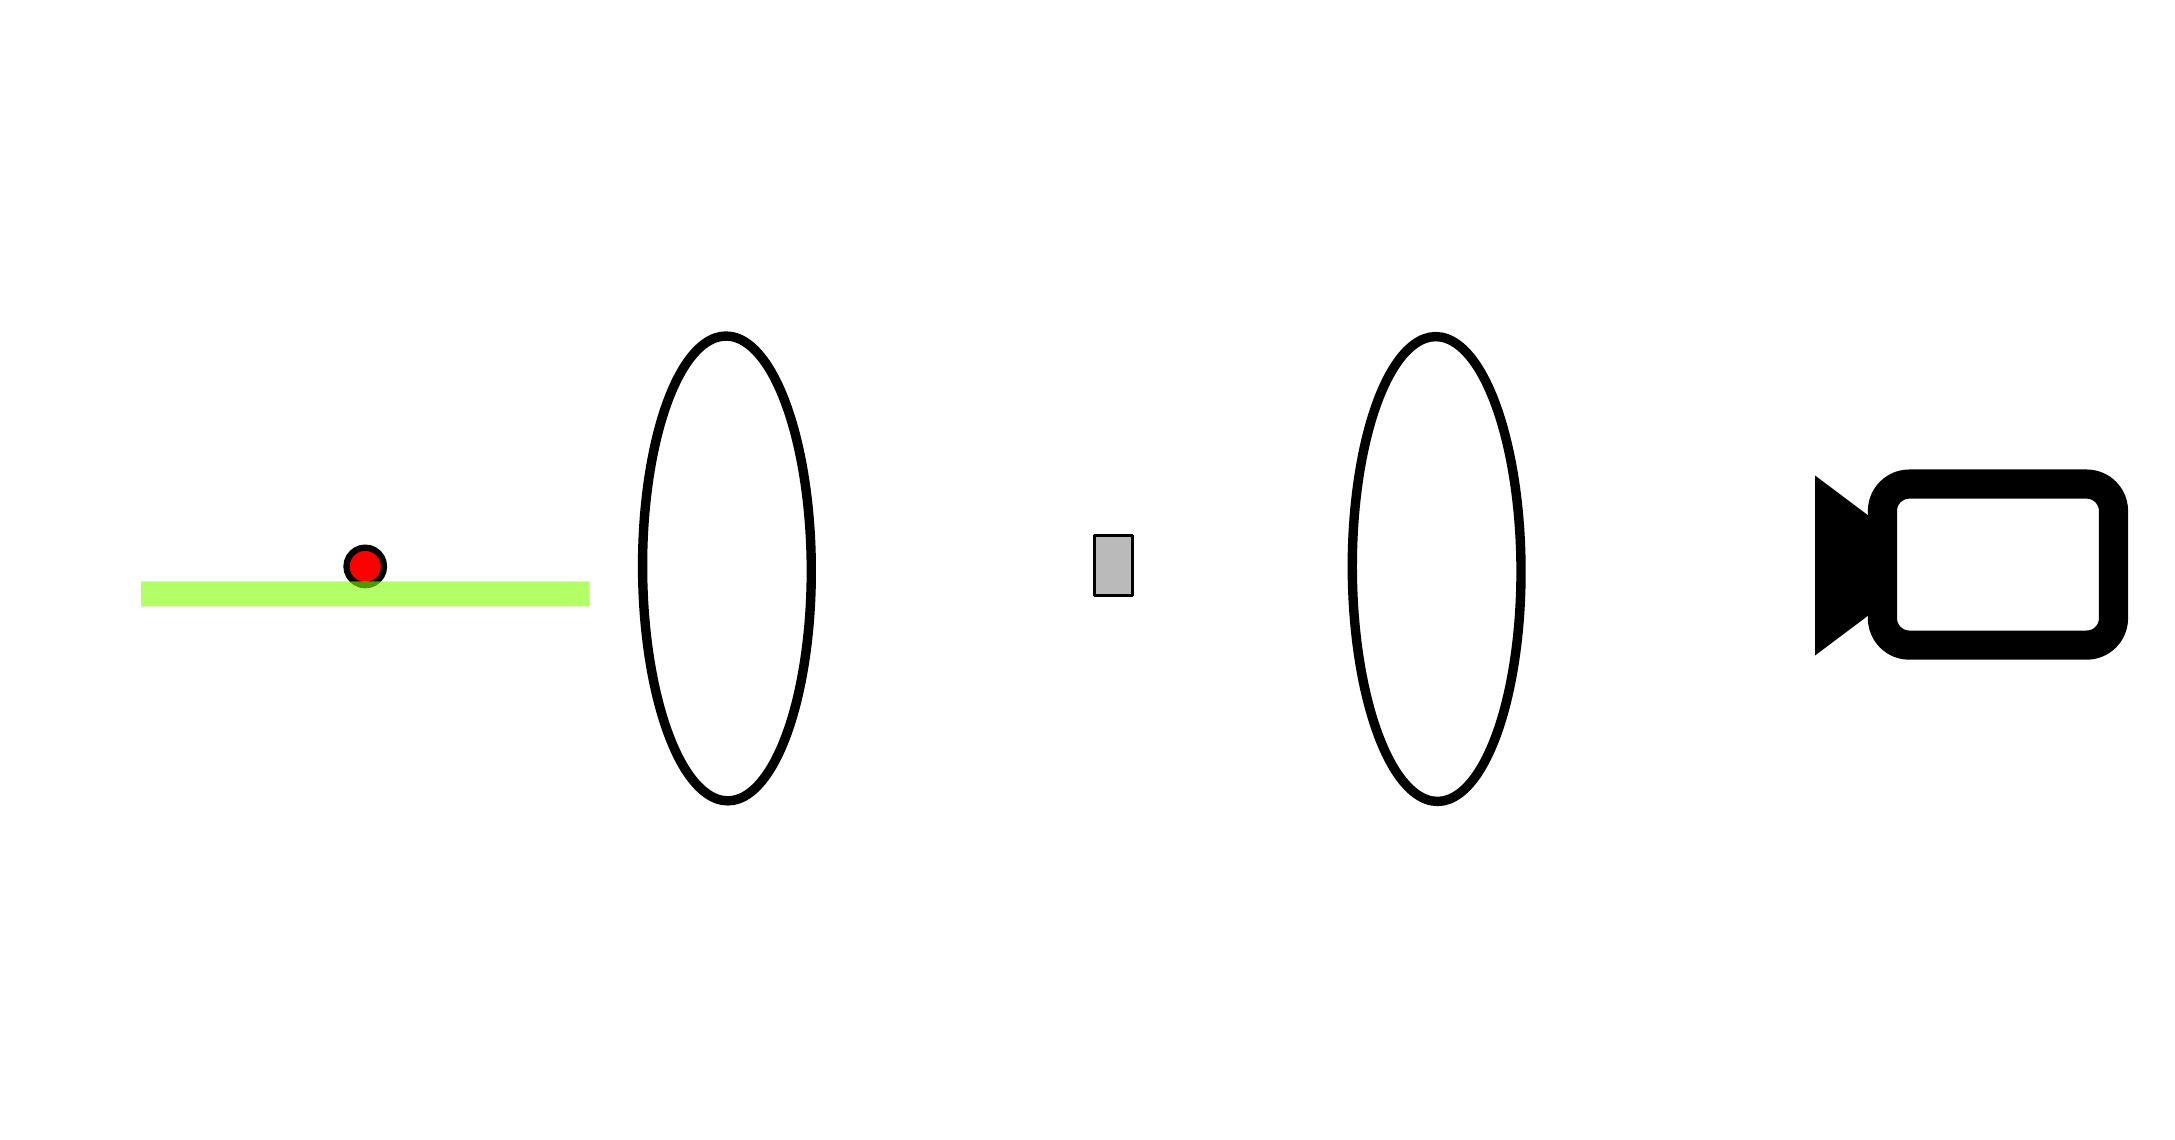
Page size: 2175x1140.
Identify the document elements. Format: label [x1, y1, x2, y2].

text_box [1352, 336, 1522, 802]
text_box [1882, 484, 2114, 646]
text_box [642, 336, 812, 801]
text_box [1815, 475, 1876, 656]
text_box [346, 547, 385, 581]
text_box [1094, 535, 1133, 596]
